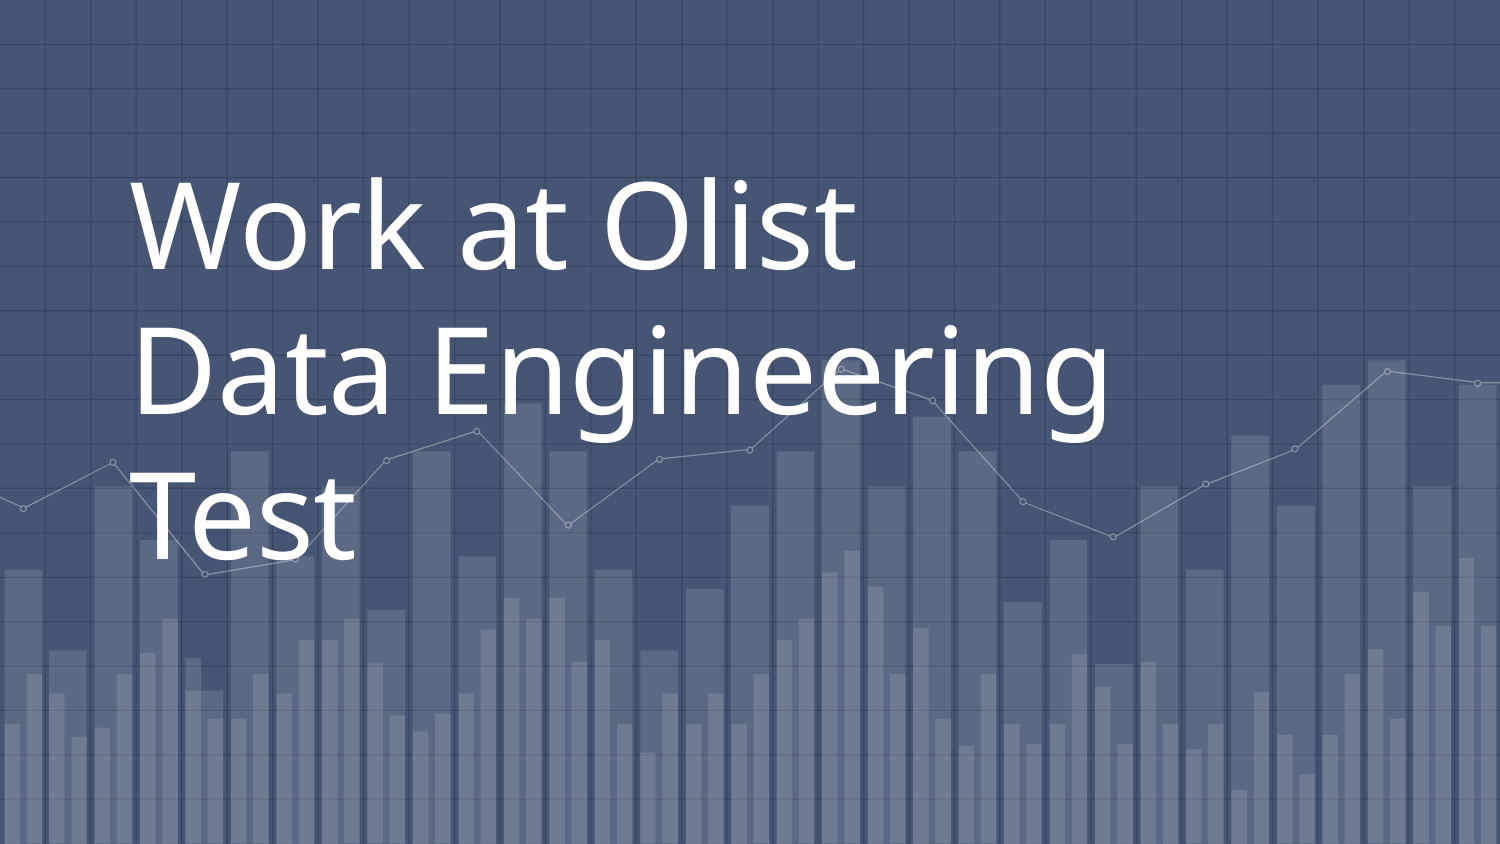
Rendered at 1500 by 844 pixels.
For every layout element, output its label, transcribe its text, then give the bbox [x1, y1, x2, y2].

title Work at Olist Data Engineering Test [114, 134, 1383, 476]
